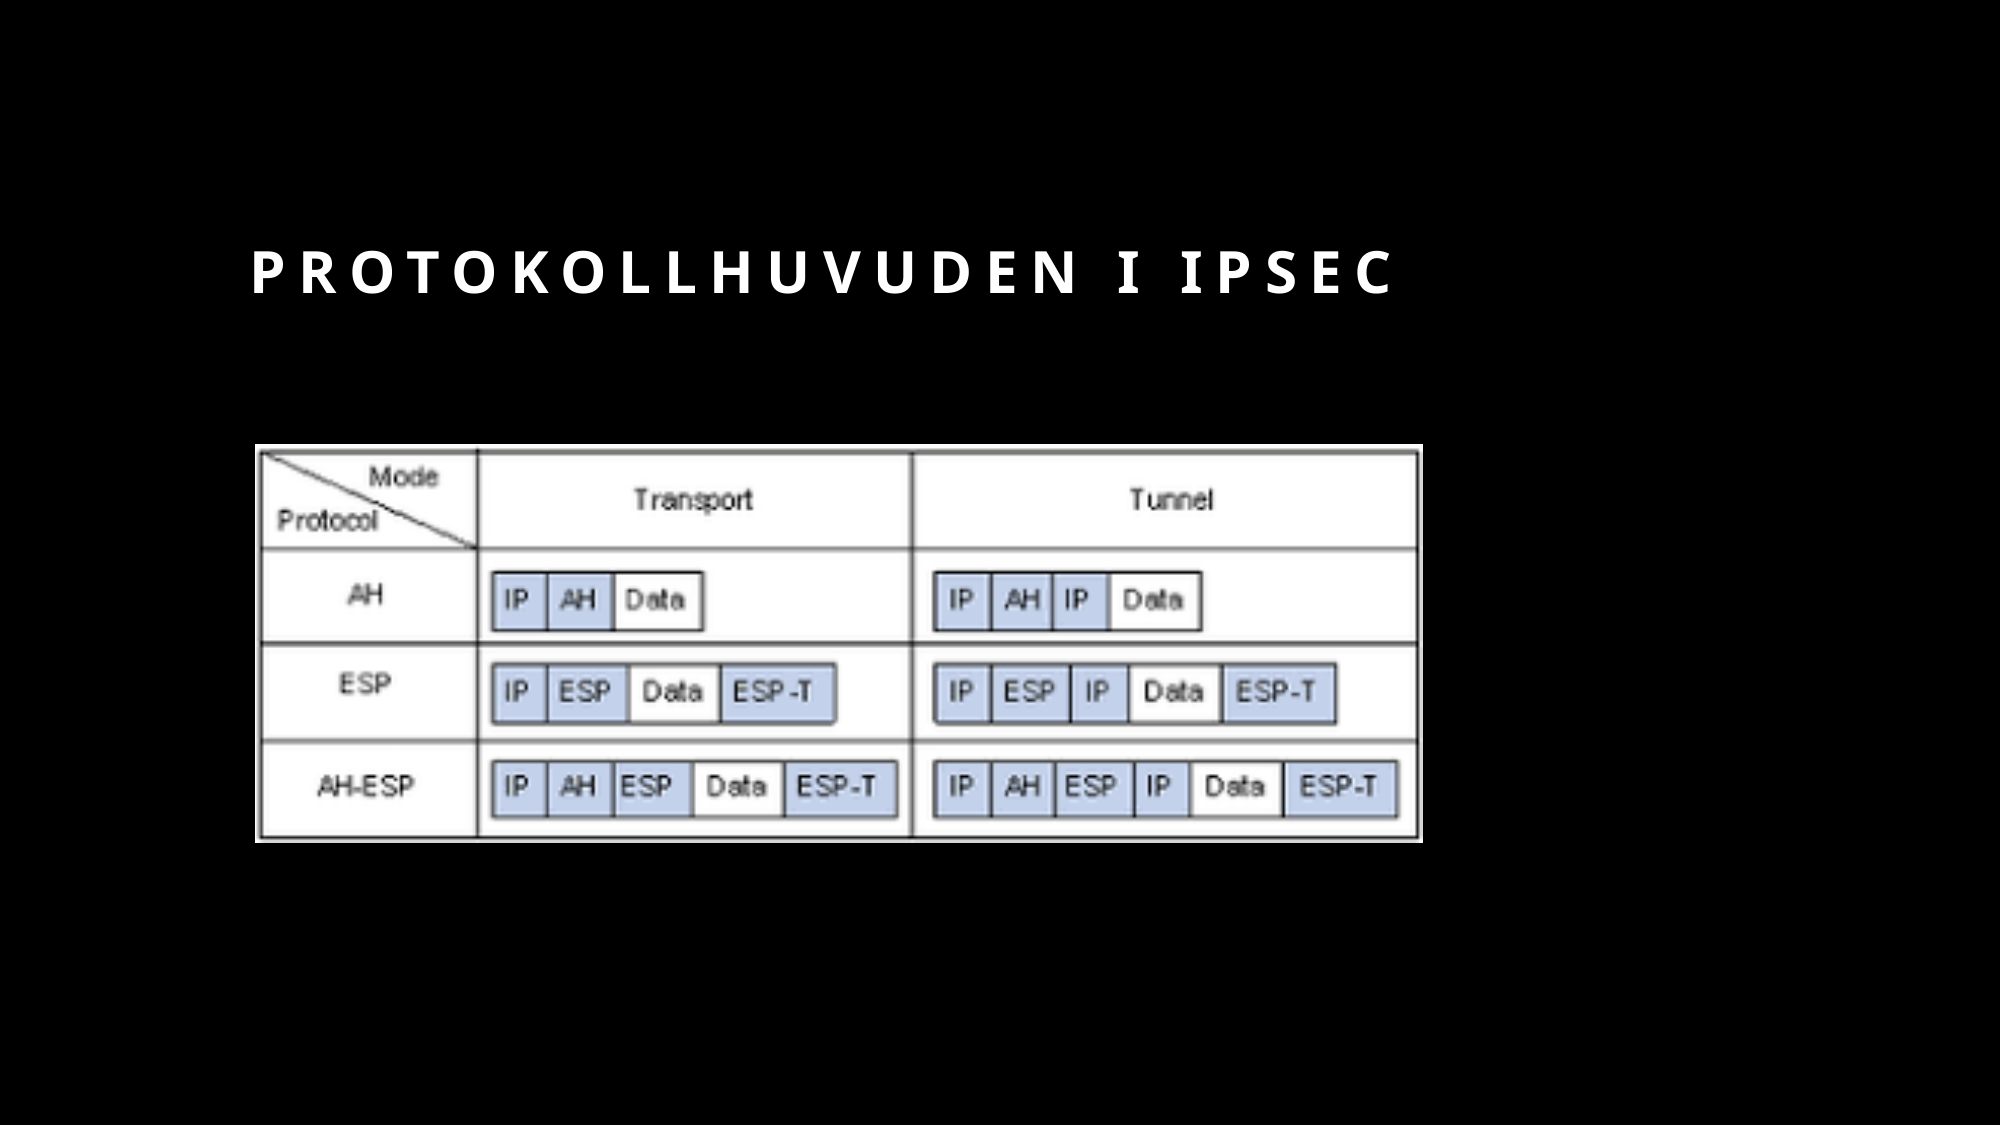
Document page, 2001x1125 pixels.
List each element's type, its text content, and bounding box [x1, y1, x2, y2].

picture [255, 444, 1423, 843]
title Protokollhuvuden i IPSEC [234, 171, 1750, 313]
